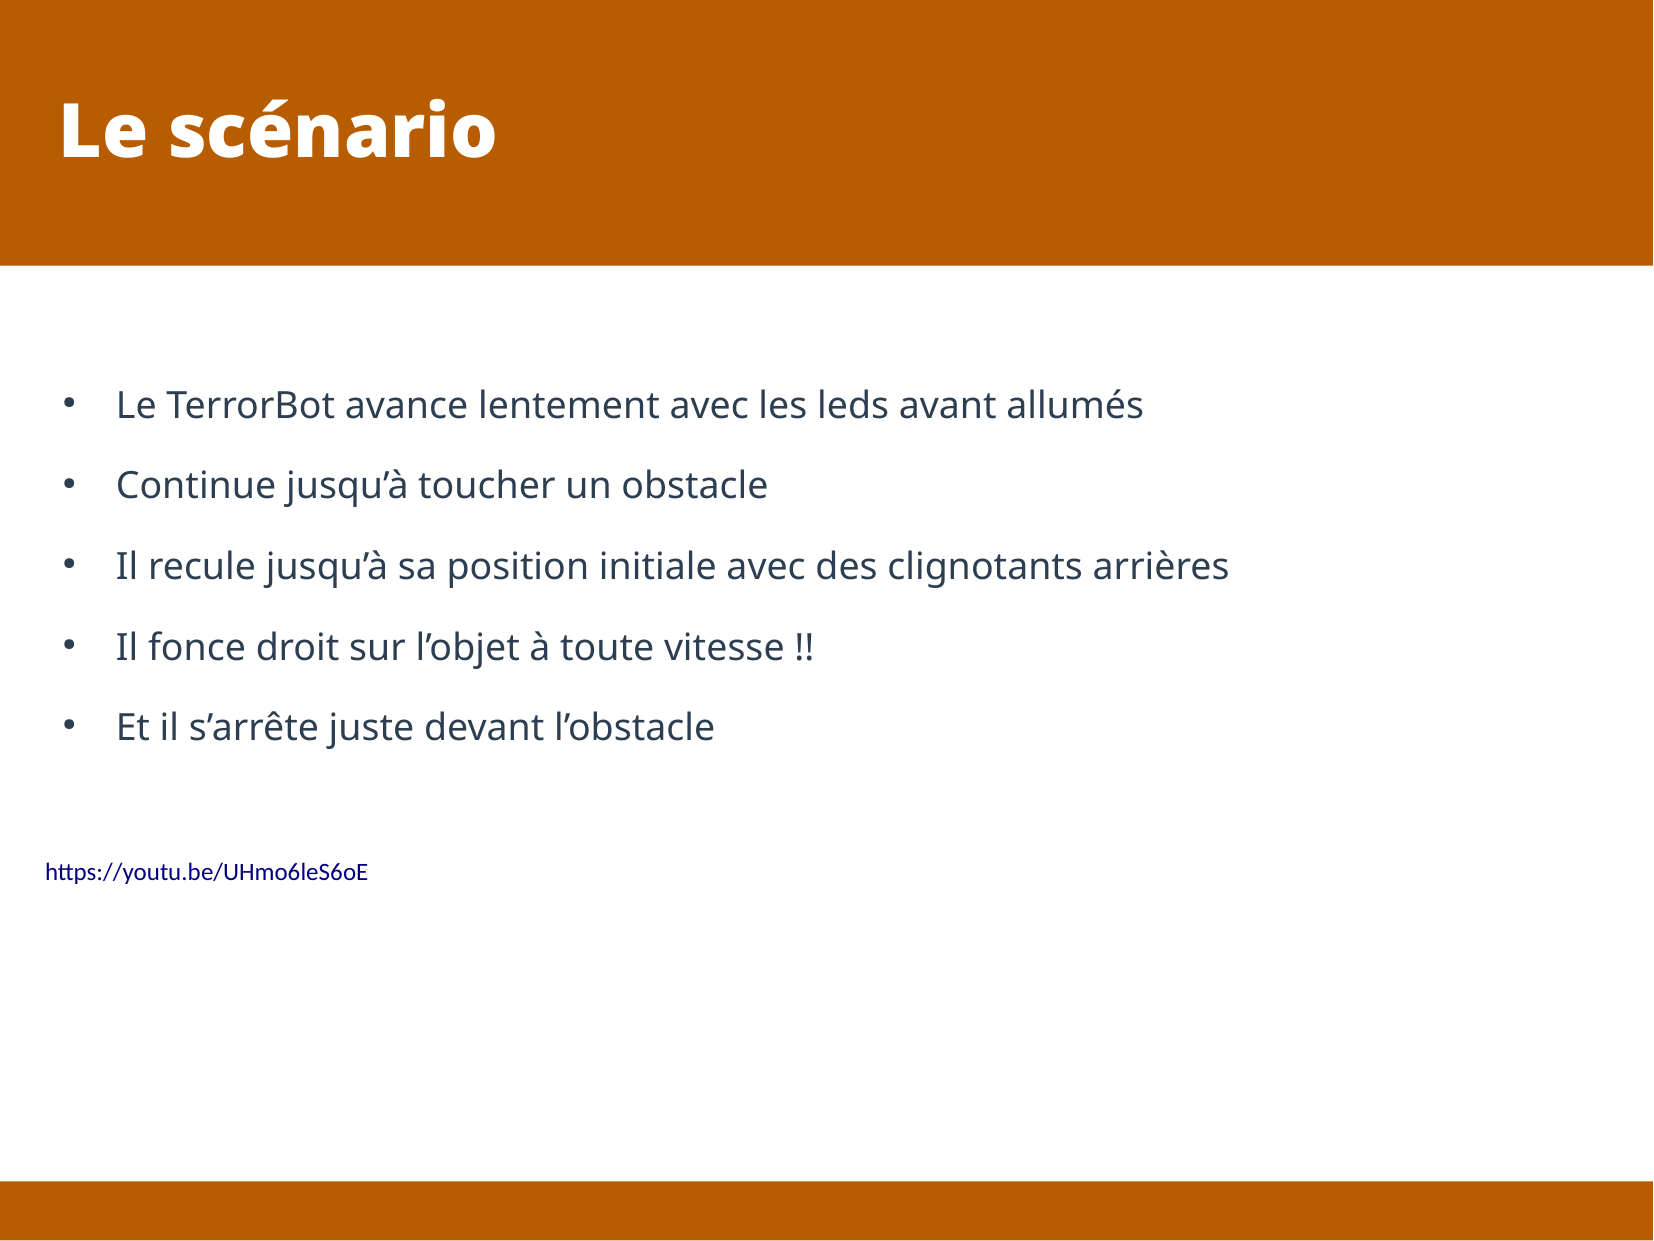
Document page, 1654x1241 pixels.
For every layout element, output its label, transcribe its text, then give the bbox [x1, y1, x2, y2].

title Le scénario [58, 49, 1594, 207]
list Le TerrorBot avance lentement avec les leds avant allumés Continue jusqu’à toucher un obstacle Il recule jusqu’à sa position initiale avec des clignotants arrières Il fonce droit sur l’objet à toute vitesse !! Et il s’arrête juste devant l’obstacle https://youtu.be/UHmo6leS6oE [45, 297, 1622, 1126]
